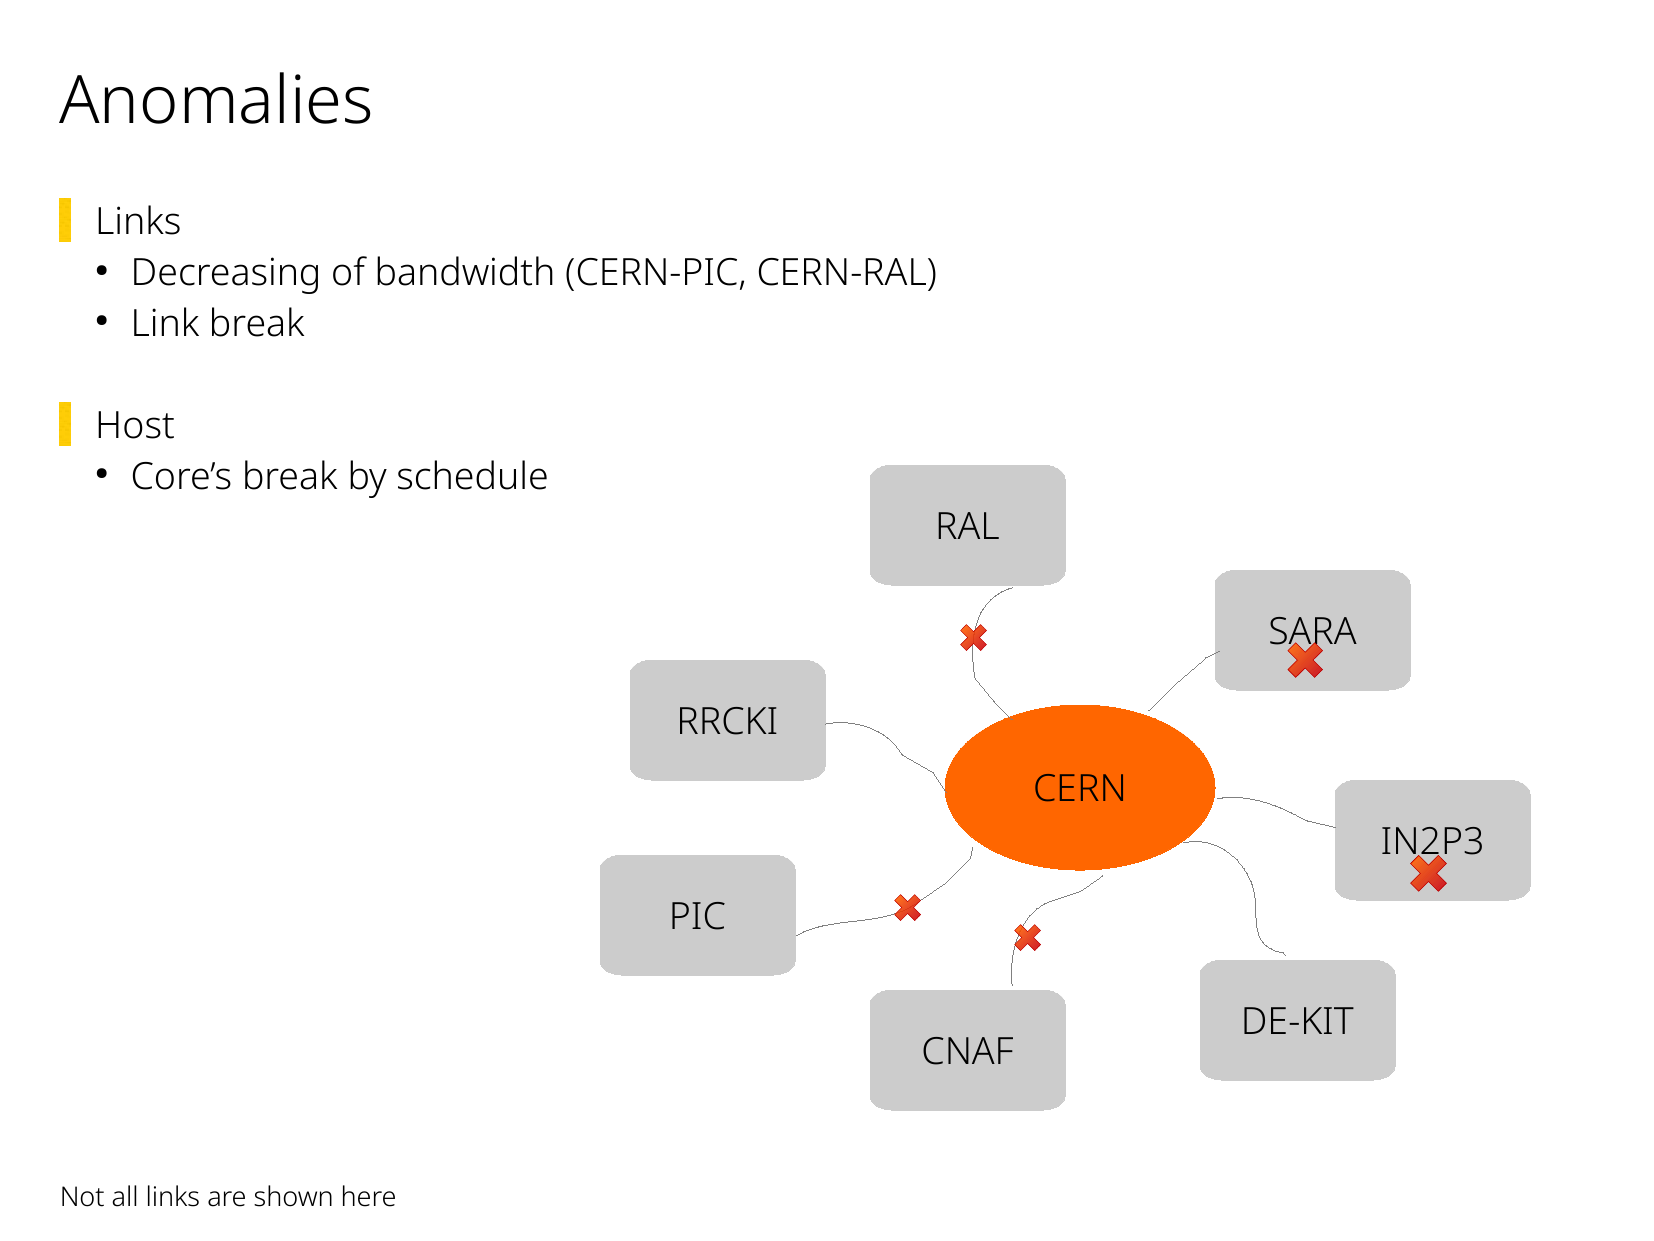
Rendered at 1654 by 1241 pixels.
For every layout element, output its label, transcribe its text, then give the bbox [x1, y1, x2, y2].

text_box IN2P3 [1447, 829, 1459, 841]
text_box DE-KIT [1200, 960, 1396, 1081]
text_box IN2P3 [1335, 780, 1531, 901]
text_box SARA [1215, 570, 1411, 691]
text_box SARA [1340, 620, 1349, 633]
text_box RAL [870, 465, 1066, 586]
text_box SARA [1317, 619, 1329, 630]
picture [885, 885, 931, 931]
text_box Anomalies [44, 44, 1605, 143]
picture [1397, 842, 1460, 905]
text_box CNAF [870, 990, 1066, 1111]
picture [1005, 915, 1051, 961]
text_box RRCKI [630, 660, 826, 781]
text_box Links Decreasing of bandwidth (CERN-PIC, CERN-RAL) Link break Host Core’s break by schedule [45, 187, 961, 586]
text_box Not all links are shown here [45, 1170, 571, 1219]
picture [1275, 630, 1336, 691]
text_box CERN [945, 705, 1216, 871]
text_box PIC [600, 855, 796, 976]
picture [950, 615, 996, 661]
